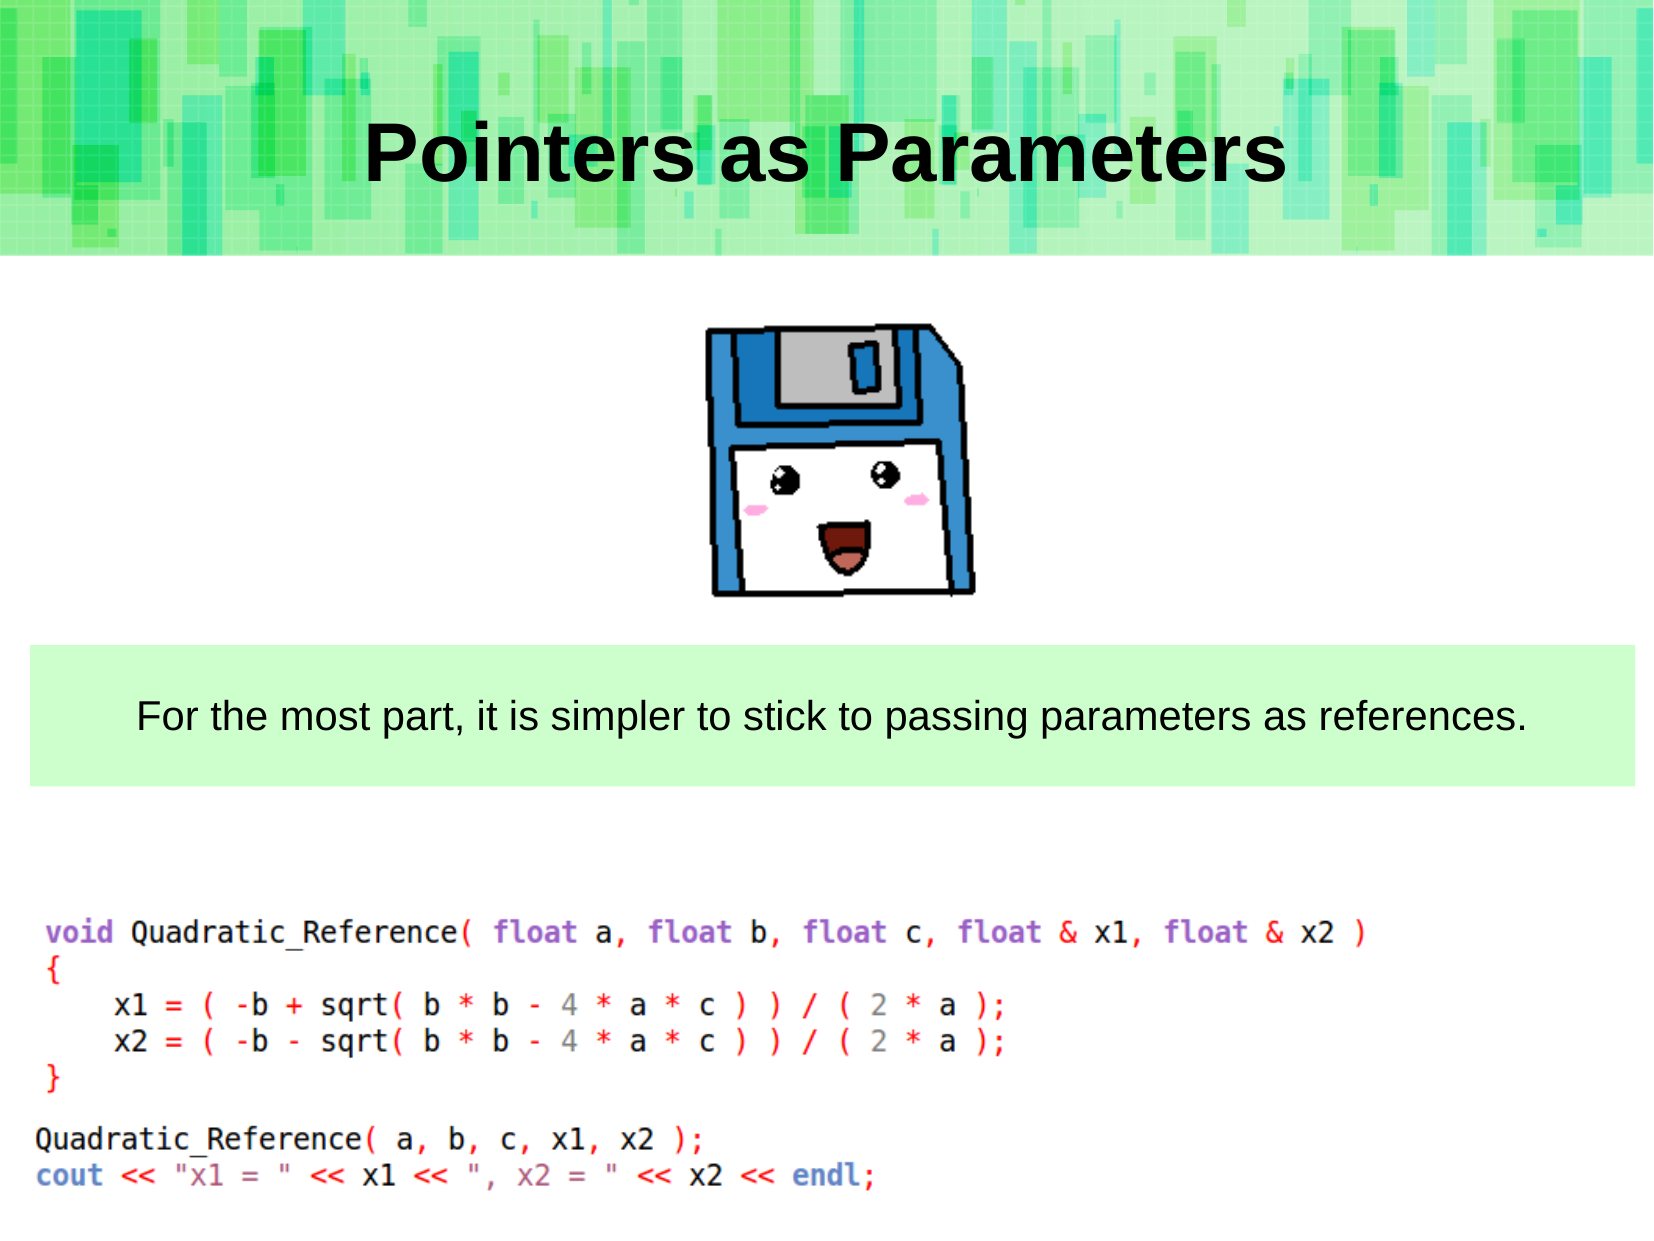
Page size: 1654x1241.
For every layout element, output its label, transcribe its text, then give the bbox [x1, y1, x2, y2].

text_box For the most part, it is simpler to stick to passing parameters as references. [30, 645, 1636, 787]
picture [0, 0, 1654, 1241]
title Pointers as Parameters [82, 49, 1571, 257]
